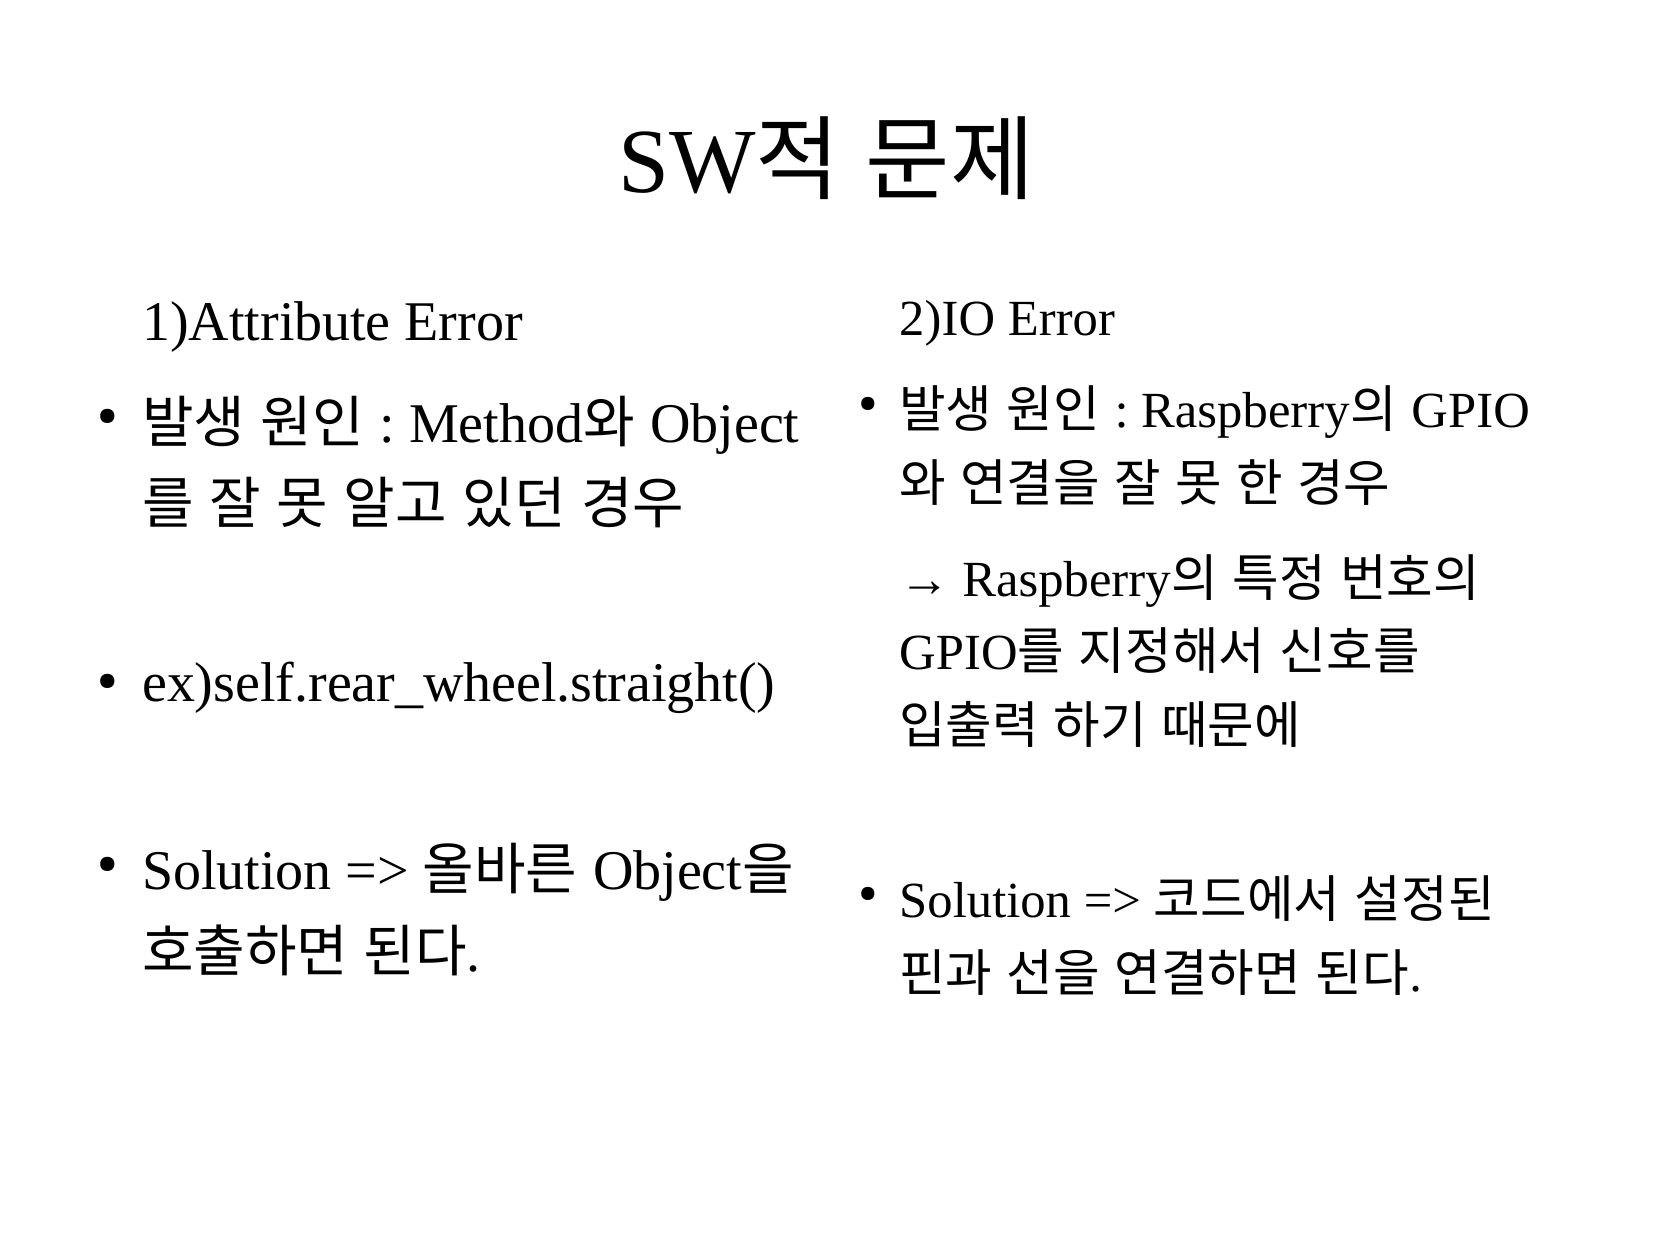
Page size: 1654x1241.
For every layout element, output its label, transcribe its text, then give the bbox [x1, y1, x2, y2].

title SW적 문제 [82, 49, 1571, 257]
list 2)IO Error 발생 원인 : Raspberry의 GPIO와 연결을 잘 못 한 경우 → Raspberry의 특정 번호의 GPIO를 지정해서 신호를 입출력 하기 때문에 Solution => 코드에서 설정된 핀과 선을 연결하면 된다. [845, 290, 1572, 1010]
list 1)Attribute Error 발생 원인 : Method와 Object를 잘 못 알고 있던 경우 ex)self.rear_wheel.straight() Solution => 올바른 Object을 호출하면 된다. [82, 290, 809, 1010]
